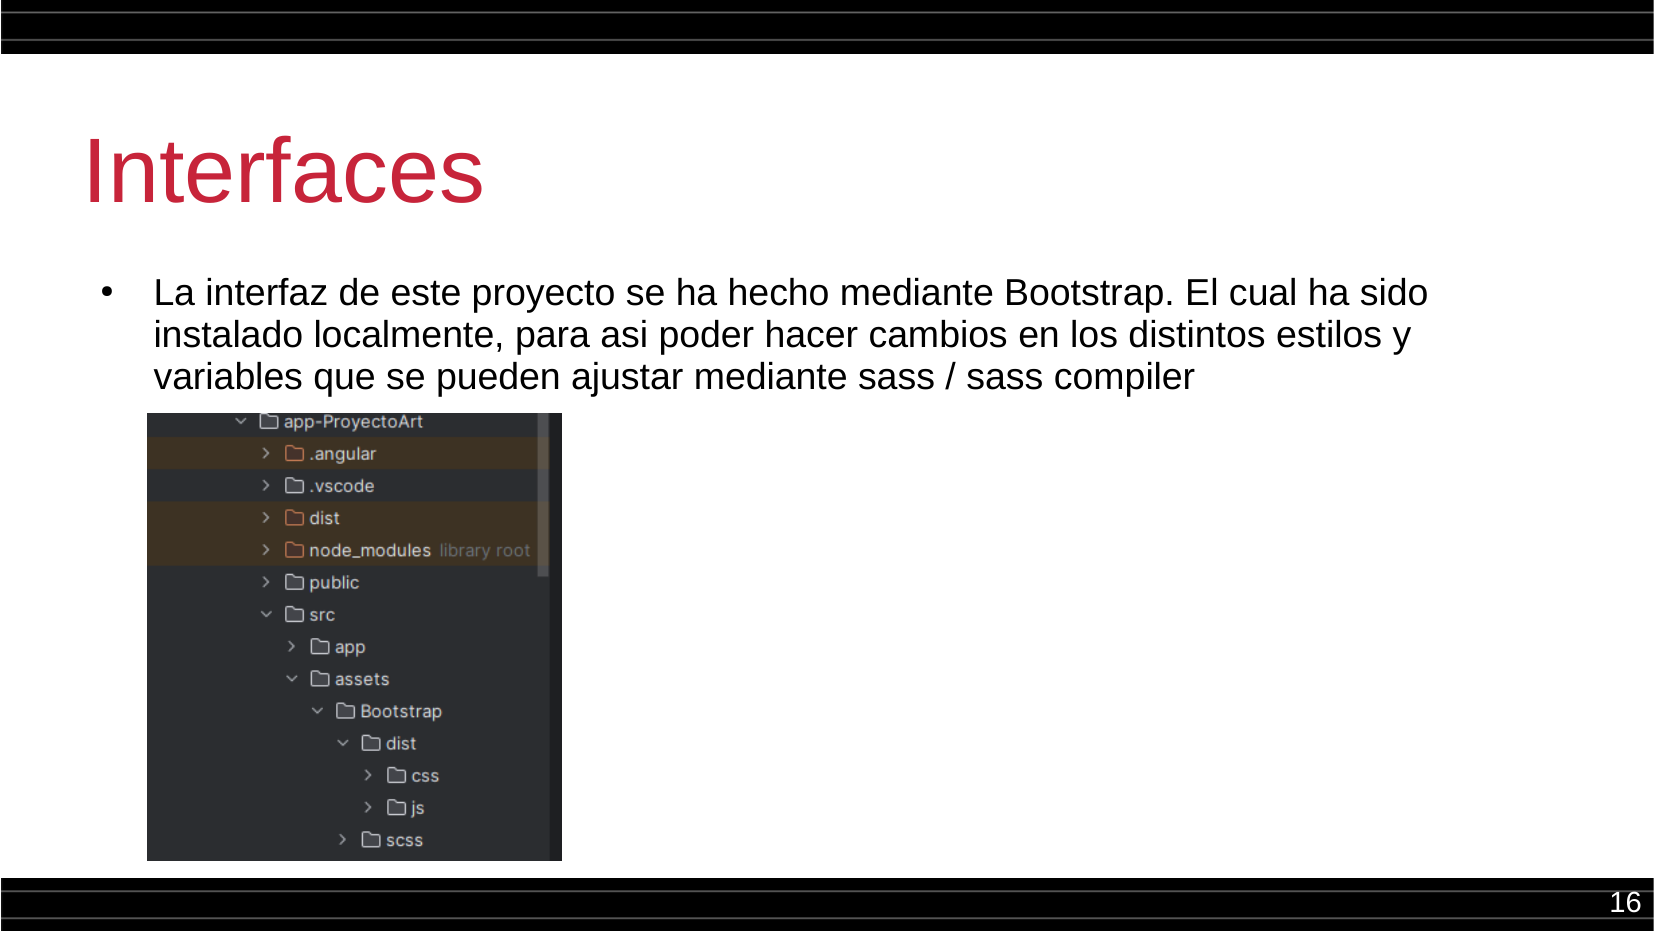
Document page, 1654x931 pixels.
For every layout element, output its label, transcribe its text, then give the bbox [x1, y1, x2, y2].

picture [1, 0, 1654, 54]
title Interfaces [82, 92, 1571, 249]
picture [1, 878, 1654, 931]
list La interfaz de este proyecto se ha hecho mediante Bootstrap. El cual ha sido instalado localmente, para asi poder hacer cambios en los distintos estilos y variables que se pueden ajustar mediante sass / sass compiler [82, 271, 1571, 758]
picture [147, 413, 562, 861]
